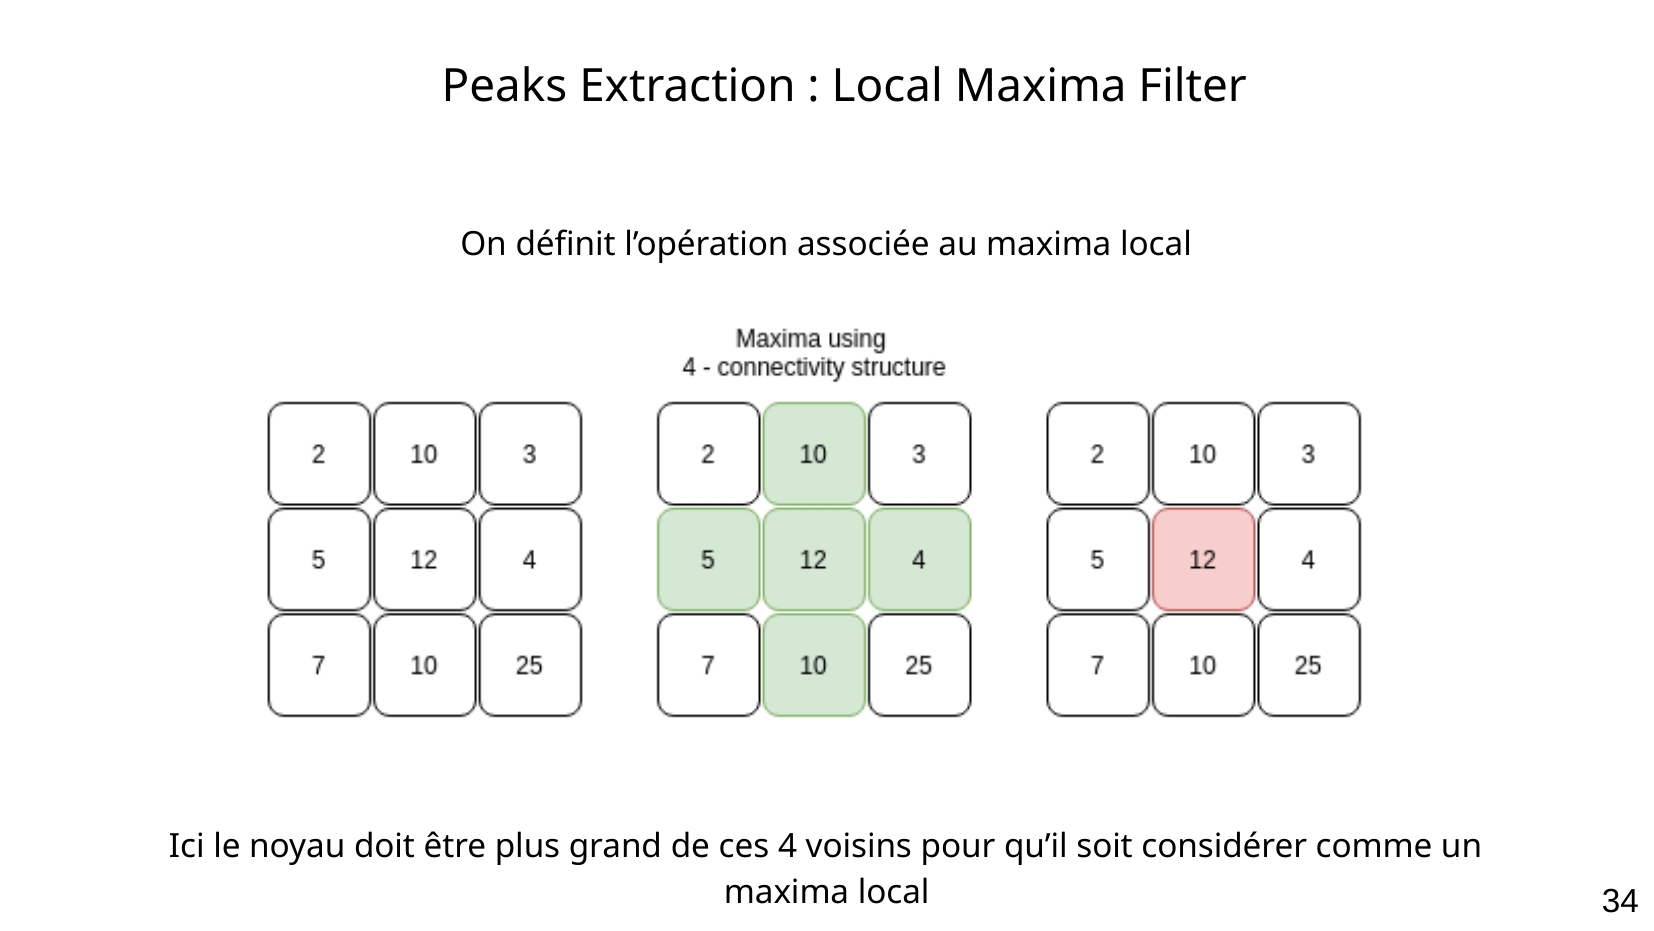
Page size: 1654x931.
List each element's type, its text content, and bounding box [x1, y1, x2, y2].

text_box On définit l’opération associée au maxima local [136, 212, 1517, 273]
picture [250, 303, 1404, 760]
text_box Ici le noyau doit être plus grand de ces 4 voisins pour qu’il soit considérer comme un maxima local [136, 814, 1517, 921]
text_box <number> [1024, 874, 1654, 931]
text_box Peaks Extraction : Local Maxima Filter [242, 45, 1411, 136]
